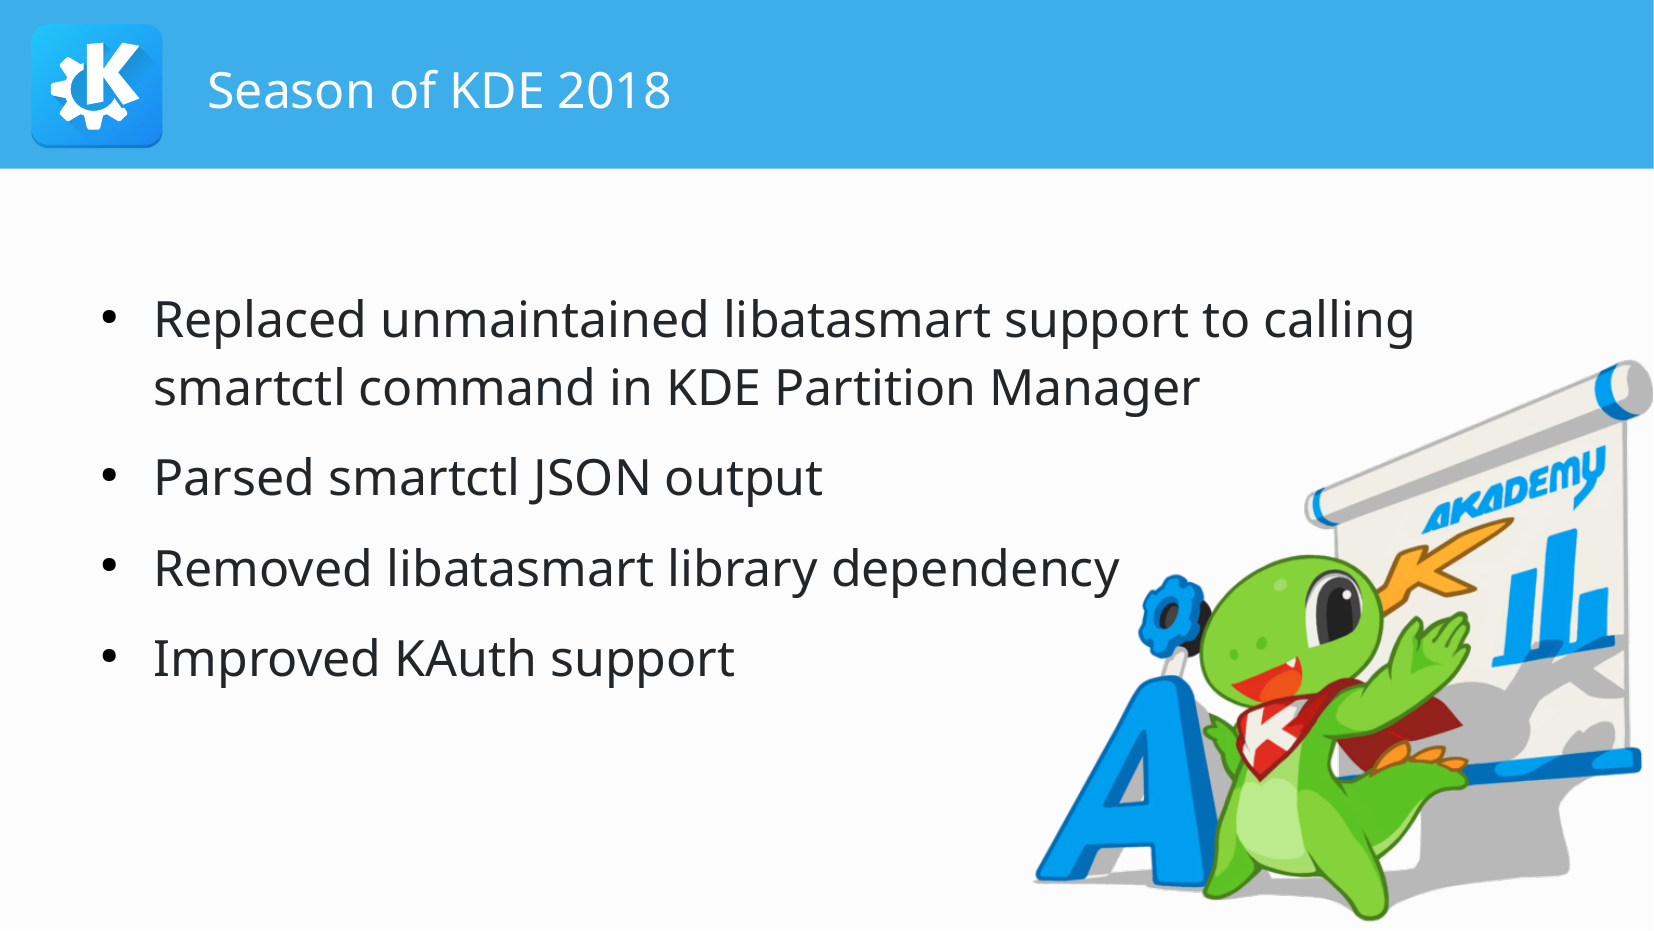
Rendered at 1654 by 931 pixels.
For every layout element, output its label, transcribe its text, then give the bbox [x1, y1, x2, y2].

list Replaced unmaintained libatasmart support to calling smartctl command in KDE Partition Manager Parsed smartctl JSON output Removed libatasmart library dependency Improved KAuth support [82, 217, 1571, 758]
title Season of KDE 2018 [207, 11, 1558, 167]
picture [988, 290, 1654, 931]
